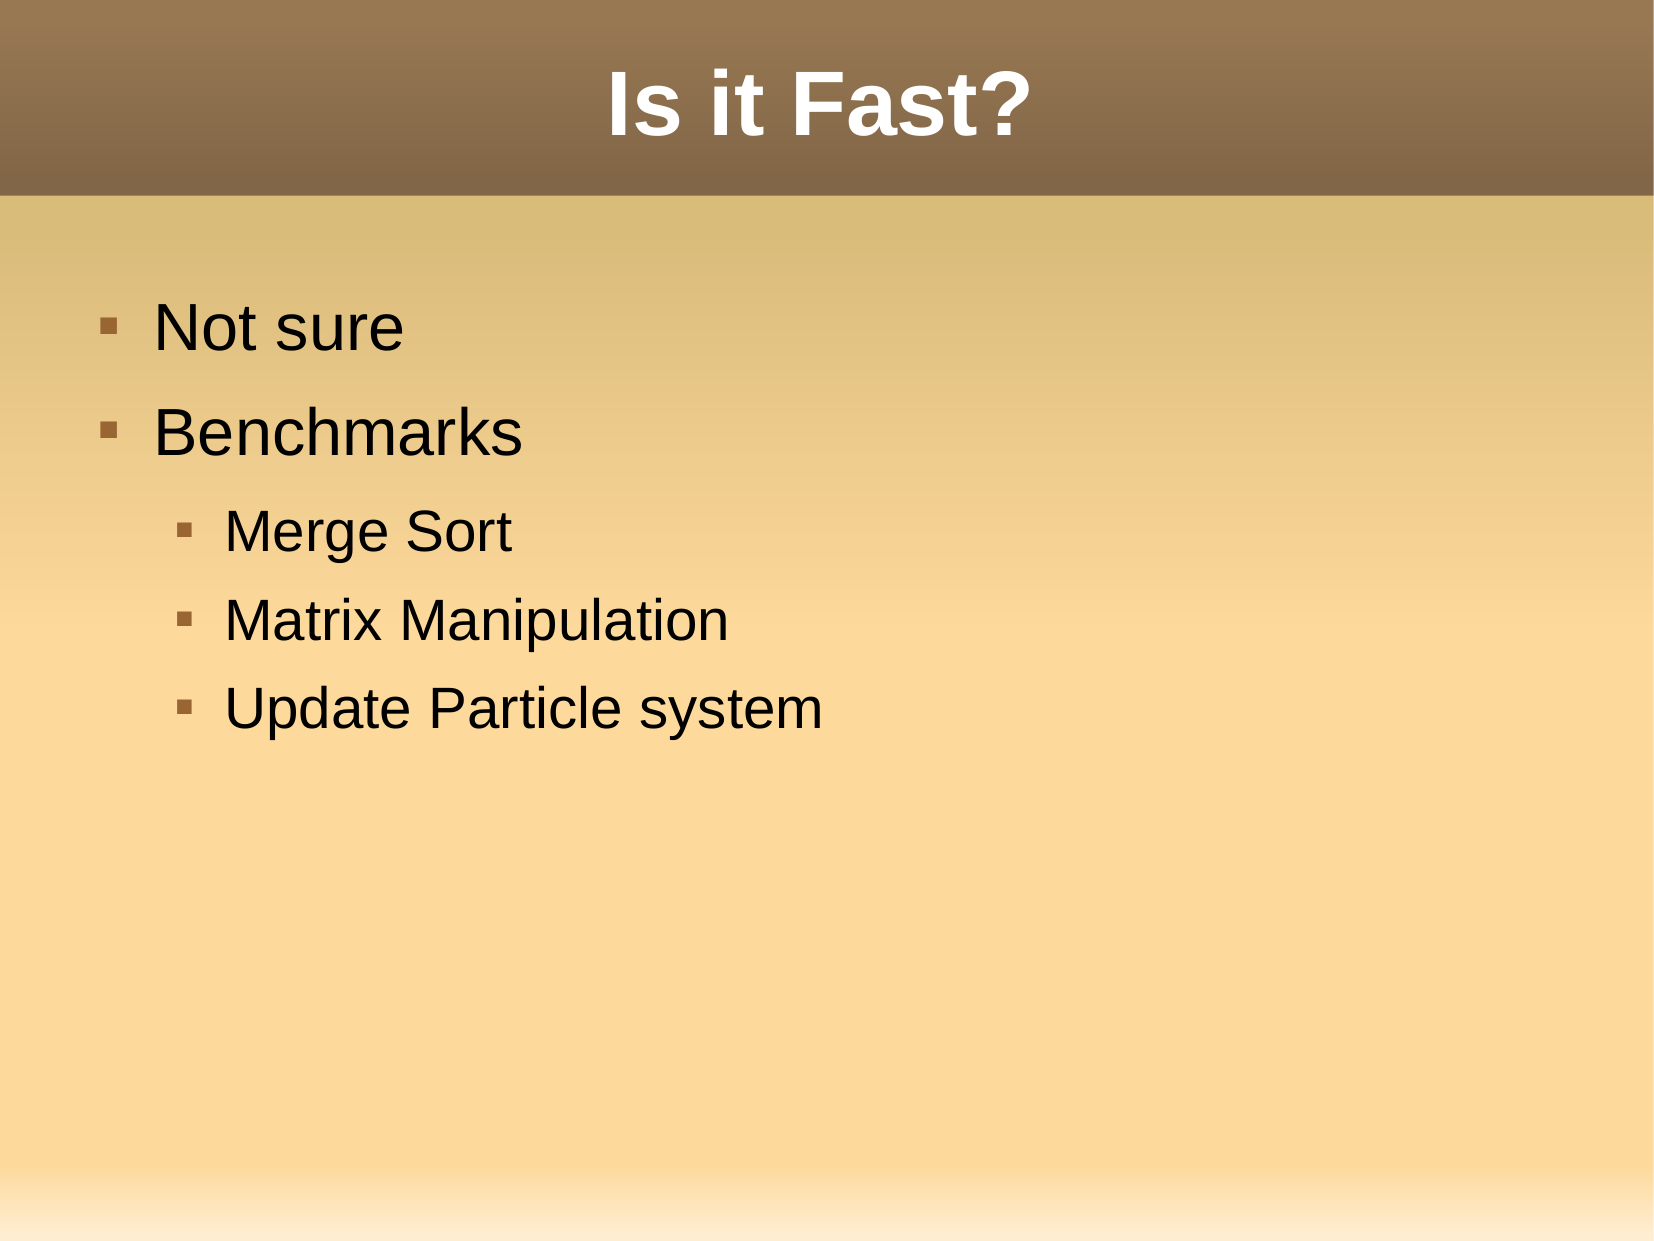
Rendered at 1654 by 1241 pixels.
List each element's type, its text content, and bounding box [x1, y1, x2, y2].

title Is it Fast? [76, 0, 1565, 208]
list Not sure Benchmarks Merge Sort Matrix Manipulation Update Particle system [82, 290, 1571, 1109]
picture [0, 0, 1654, 1241]
